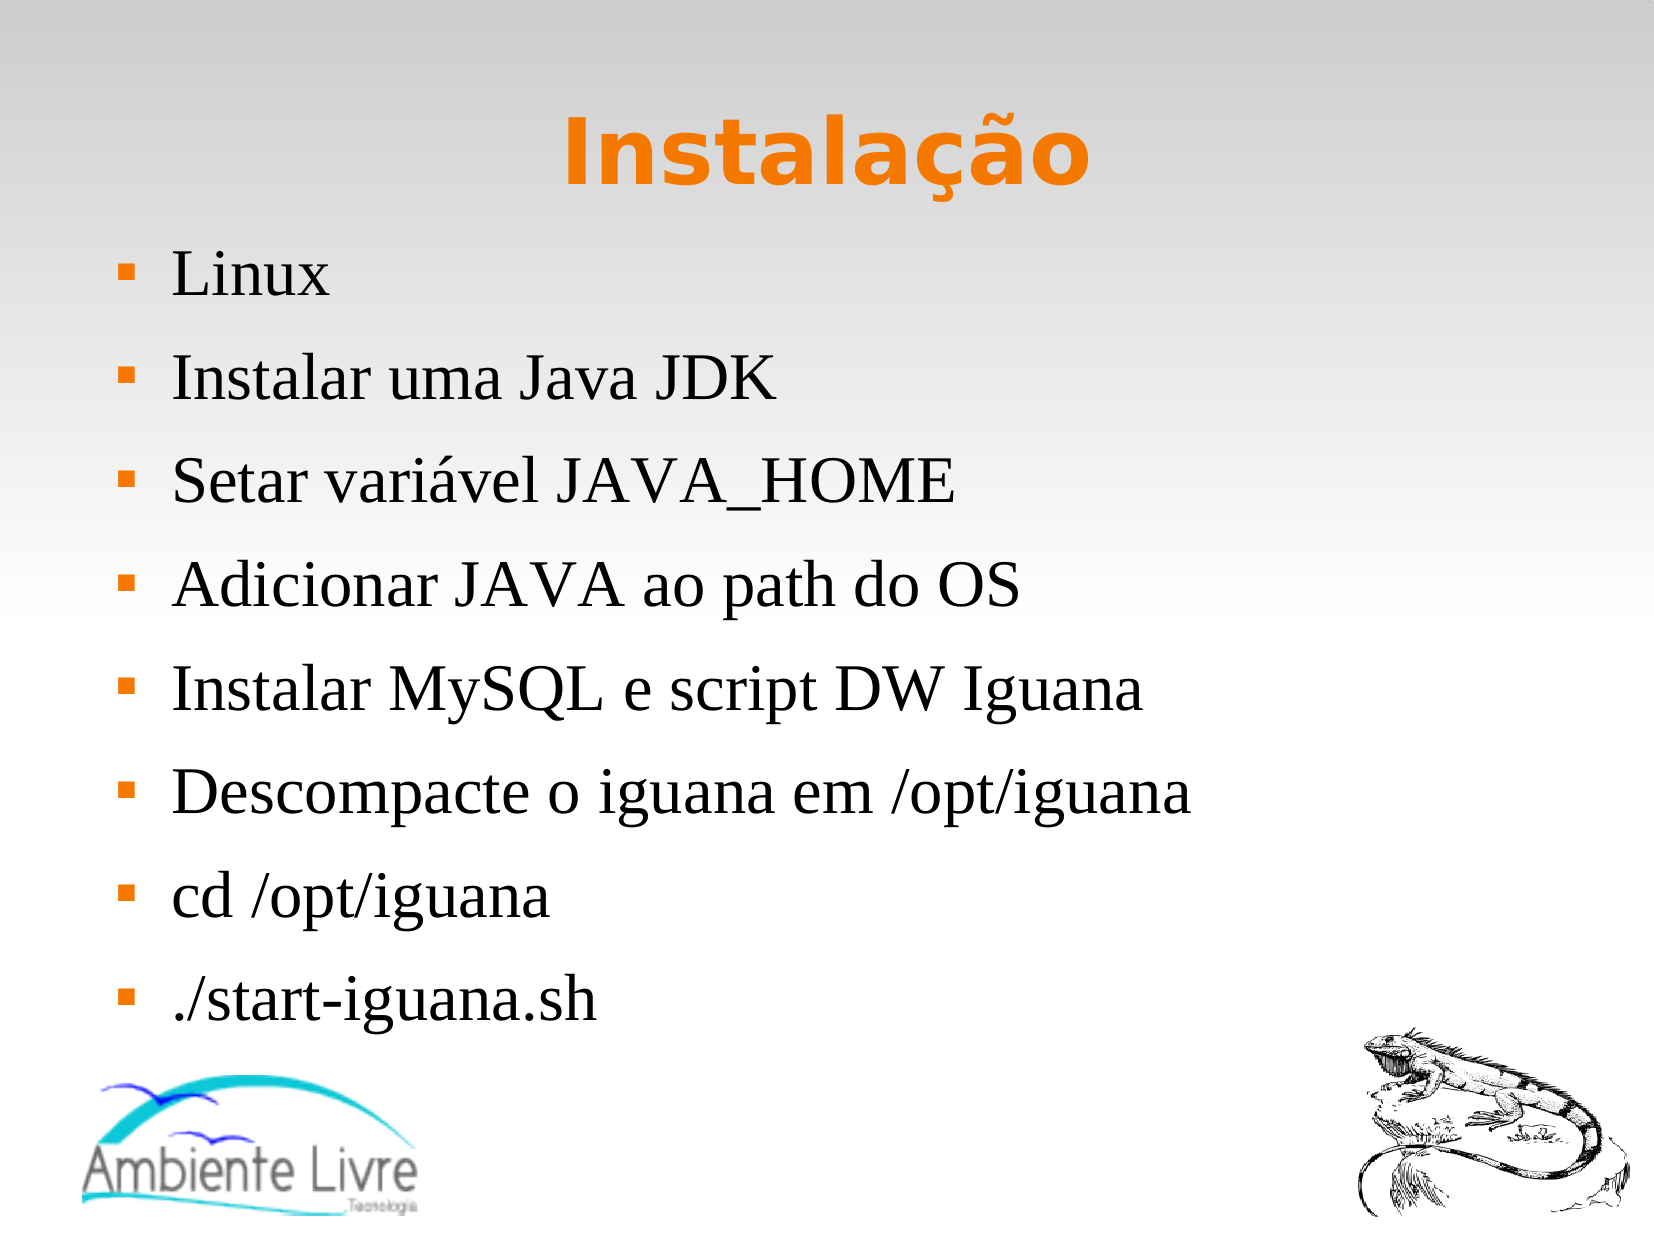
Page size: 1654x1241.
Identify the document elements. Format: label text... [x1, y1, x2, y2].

picture [82, 1075, 426, 1216]
title Ideias FISL13 [118, 366, 135, 383]
picture [1358, 1027, 1630, 1217]
